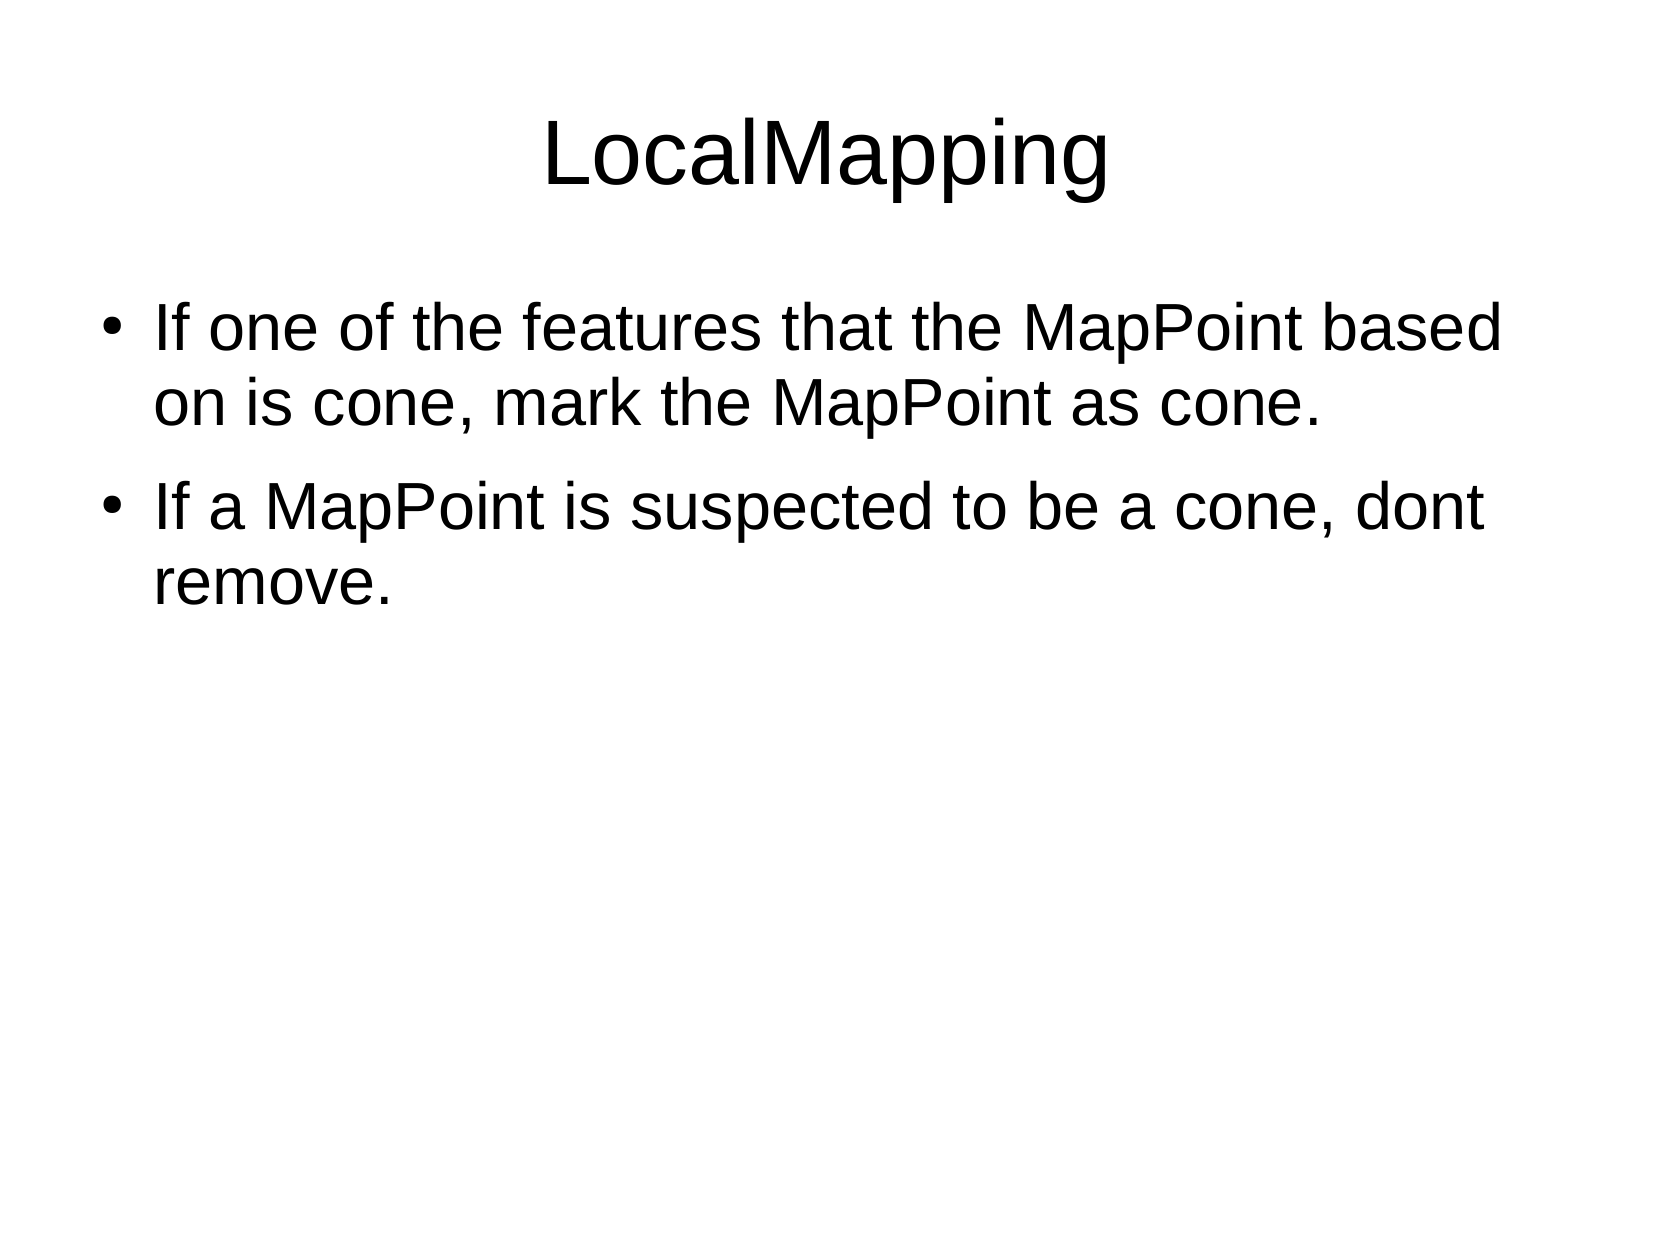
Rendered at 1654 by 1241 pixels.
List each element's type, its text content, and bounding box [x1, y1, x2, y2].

list If one of the features that the MapPoint based on is cone, mark the MapPoint as cone. If a MapPoint is suspected to be a cone, dont remove. [82, 290, 1571, 1010]
title LocalMapping [82, 49, 1571, 257]
